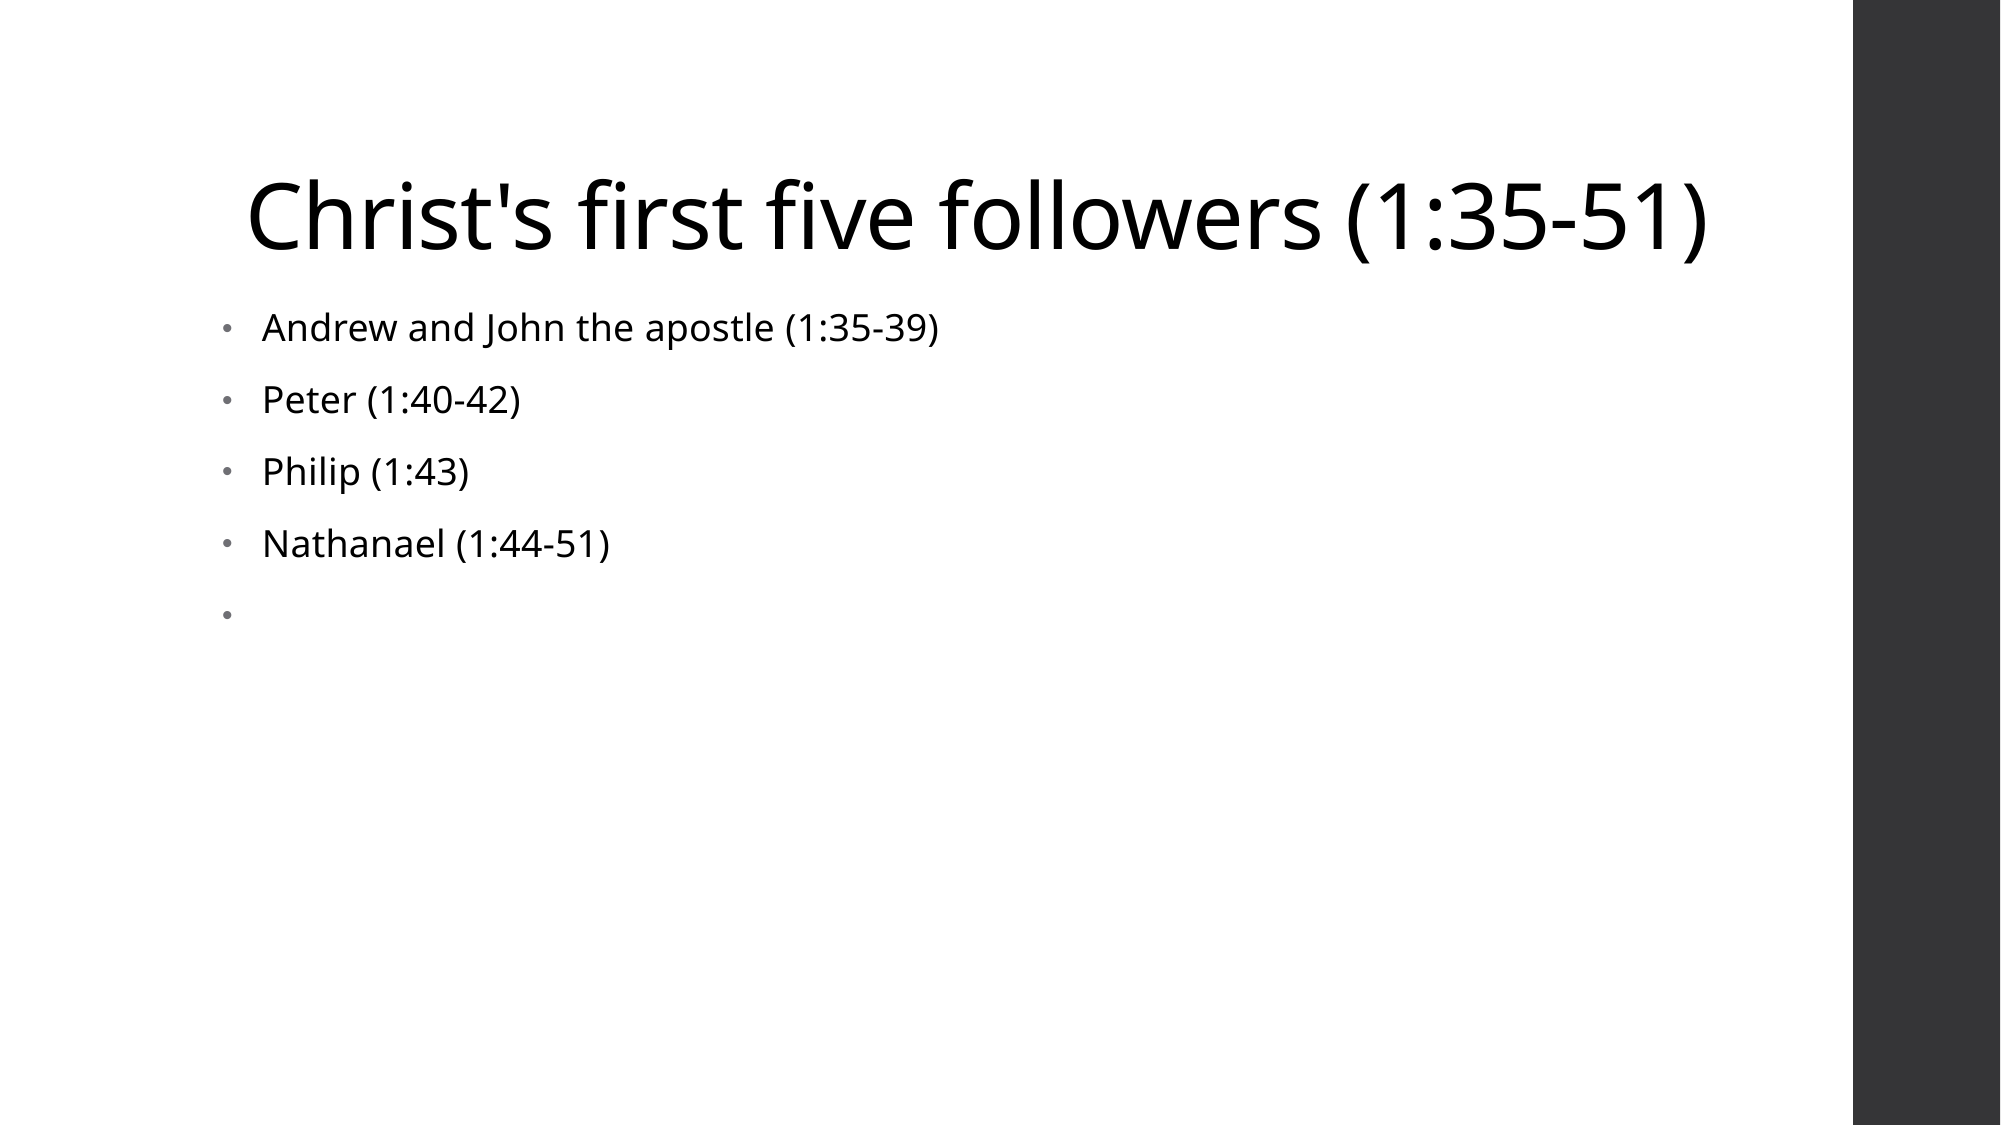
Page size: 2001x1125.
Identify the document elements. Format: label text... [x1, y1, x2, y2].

title Christ's first five followers (1:35-51) [206, 60, 1797, 278]
list Andrew and John the apostle (1:35-39) Peter (1:40-42) Philip (1:43) Nathanael (1:44-51) [206, 299, 1617, 1014]
